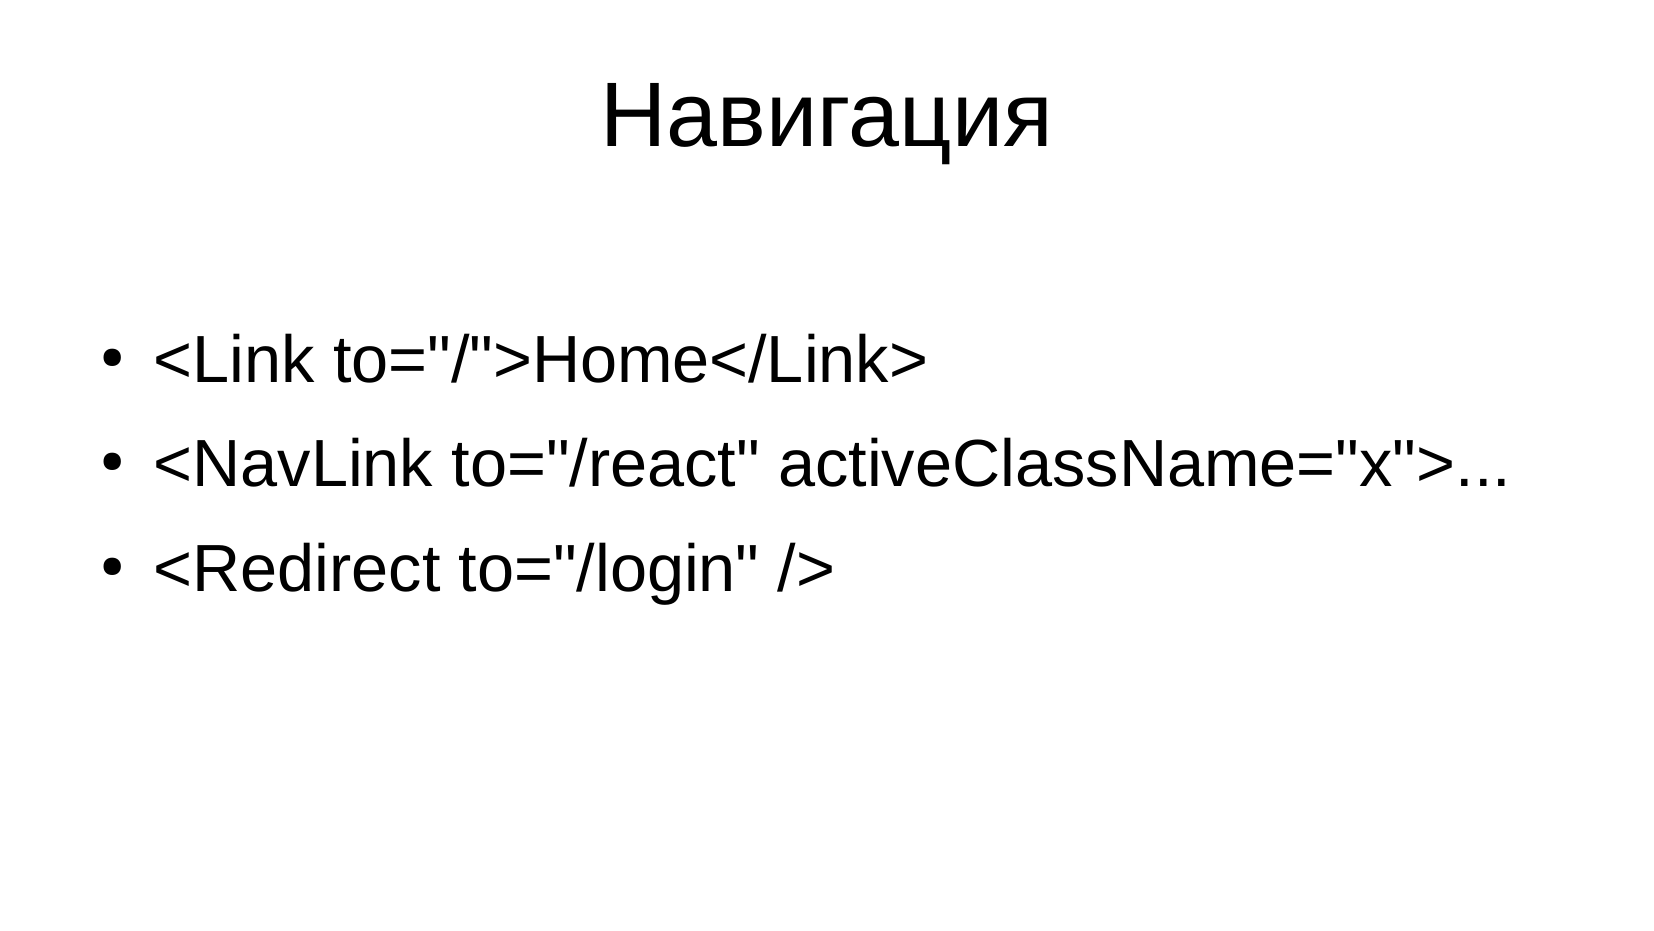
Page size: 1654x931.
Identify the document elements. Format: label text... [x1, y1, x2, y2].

title Навигация [82, 37, 1571, 193]
list <Link to="/">Home</Link> <NavLink to="/react" activeClassName="x">... <Redirect to="/login" /> [82, 217, 1571, 758]
